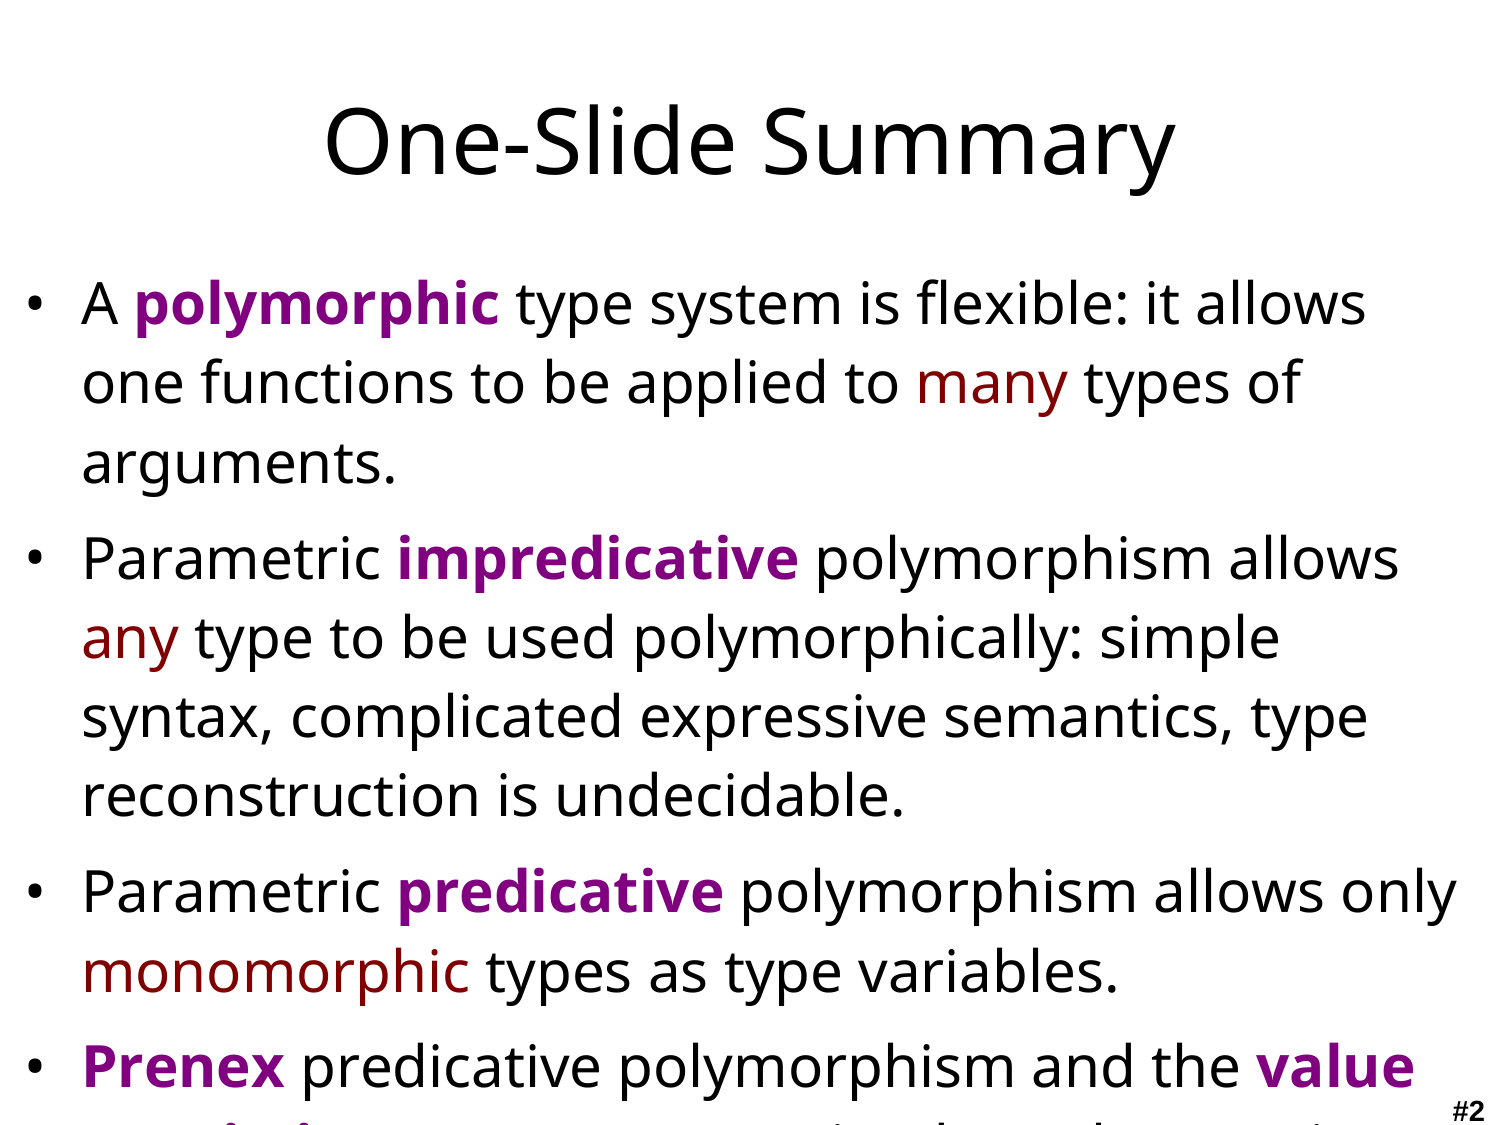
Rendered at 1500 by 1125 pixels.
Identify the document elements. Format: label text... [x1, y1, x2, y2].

list A polymorphic type system is flexible: it allows one functions to be applied to many types of arguments. Parametric impredicative polymorphism allows any type to be used polymorphically: simple syntax, complicated expressive semantics, type reconstruction is undecidable. Parametric predicative polymorphism allows only monomorphic types as type variables. Prenex predicative polymorphism and the value restriction are two constrained, weaker versions of predicative polymorphism. [24, 262, 1476, 1086]
title One-Slide Summary [24, 45, 1476, 233]
